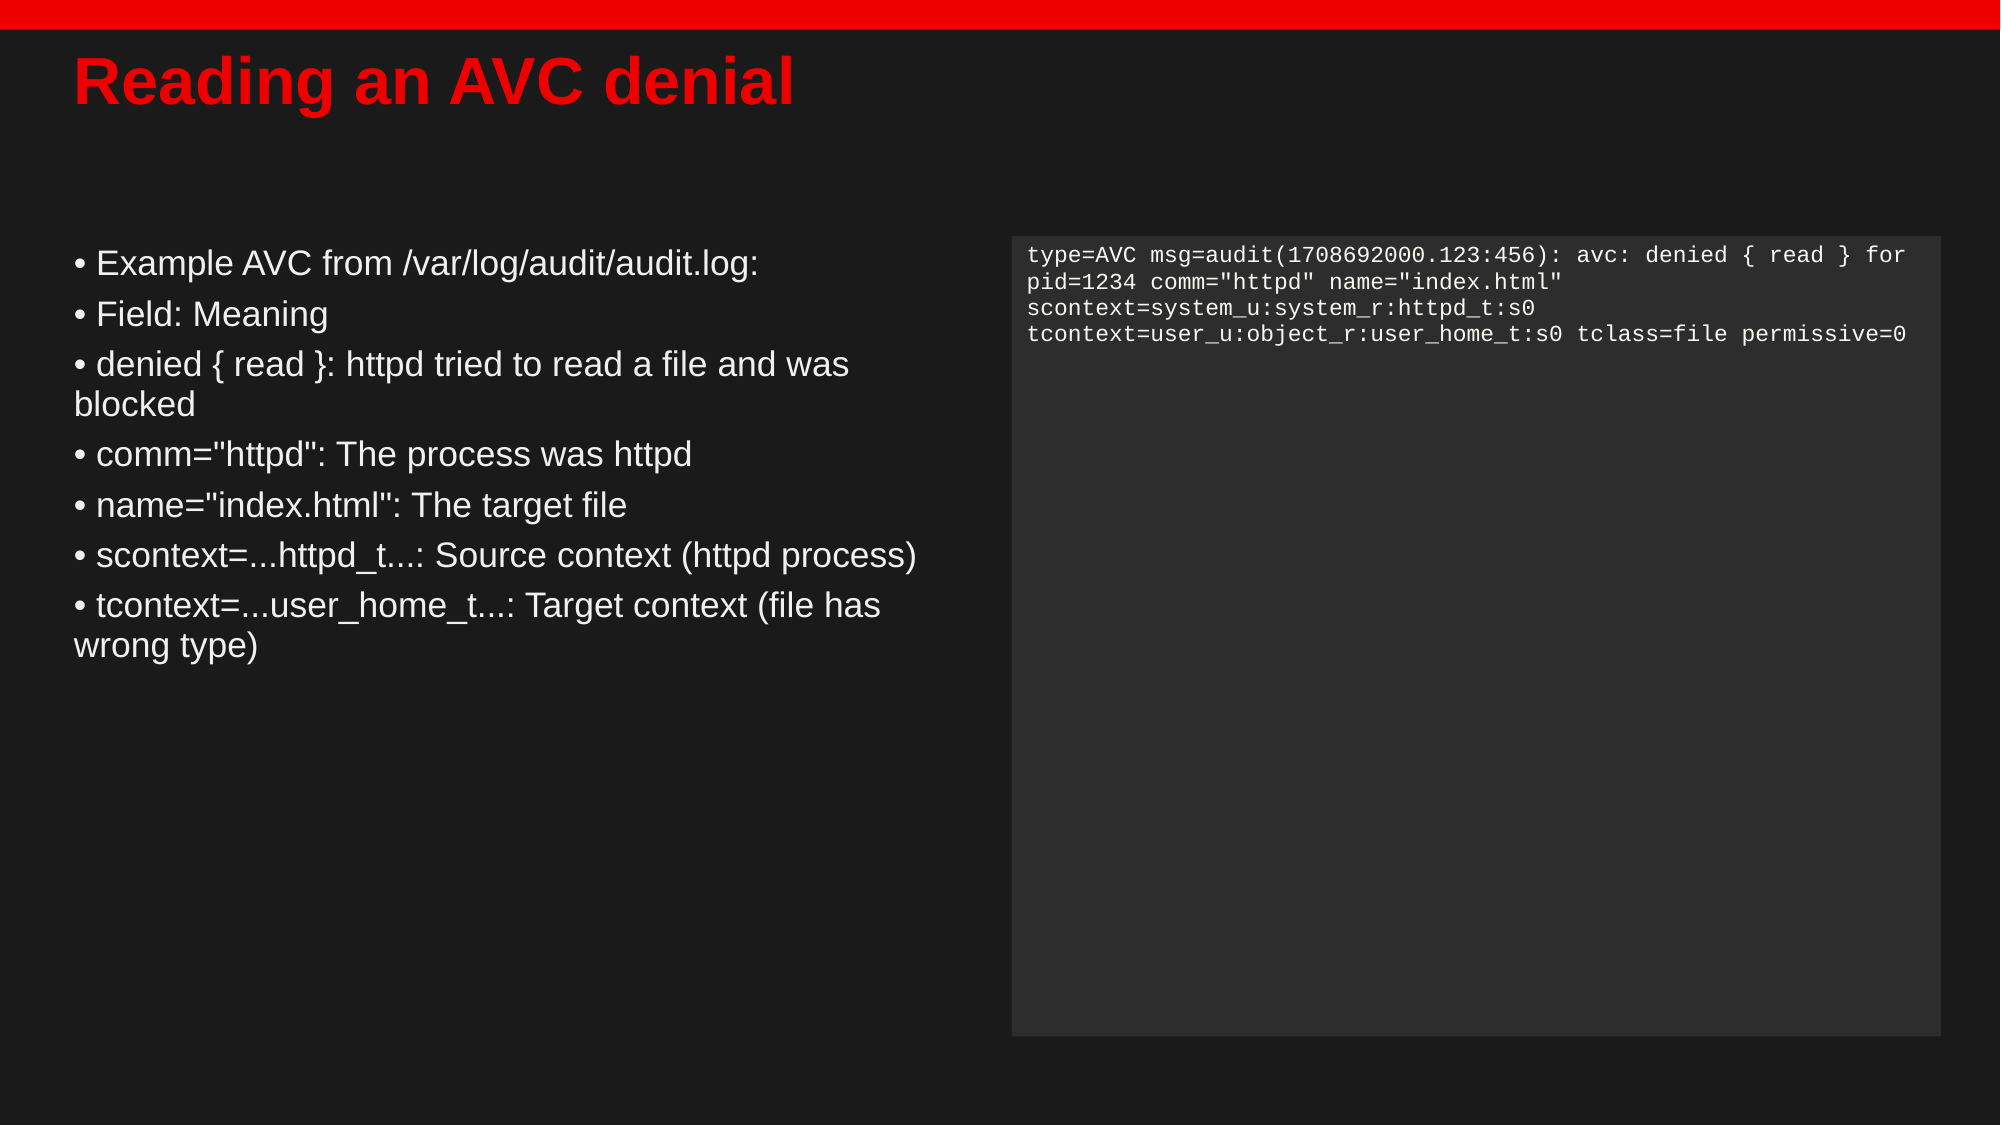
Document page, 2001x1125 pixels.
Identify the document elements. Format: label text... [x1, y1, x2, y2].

text_box type=AVC msg=audit(1708692000.123:456): avc: denied { read } for pid=1234 comm="httpd" name="index.html" scontext=system_u:system_r:httpd_t:s0 tcontext=user_u:object_r:user_home_t:s0 tclass=file permissive=0 [1011, 236, 1942, 1037]
text_box Reading an AVC denial [59, 36, 1942, 208]
text_box • Example AVC from /var/log/audit/audit.log: • Field: Meaning • denied { read }: httpd tried to read a file and was blocked • comm="httpd": The process was httpd • name="index.html": The target file • scontext=...httpd_t...: Source context (httpd process) • tcontext=...user_home_t...: Target context (file has wrong type) [59, 236, 989, 1037]
text_box [0, 0, 2001, 30]
